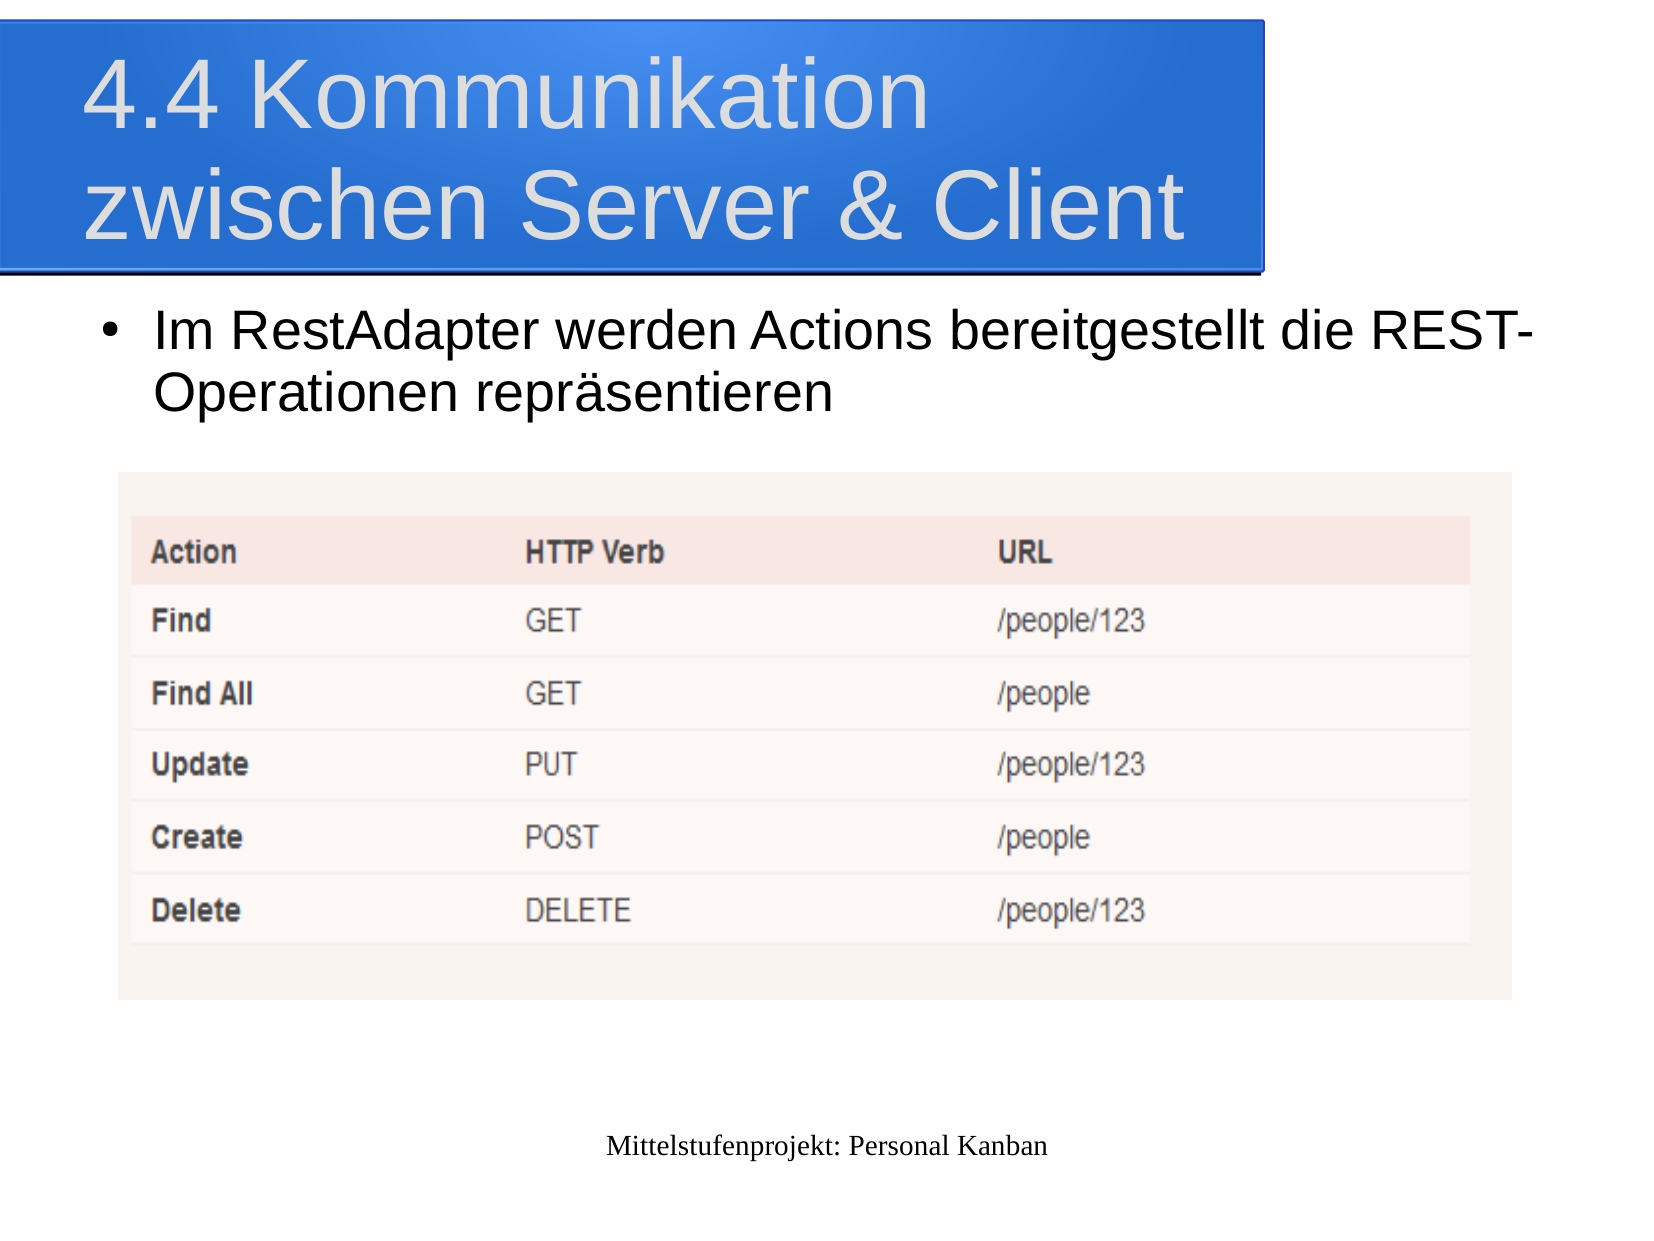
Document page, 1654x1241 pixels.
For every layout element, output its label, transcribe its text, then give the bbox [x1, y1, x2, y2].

title 4.4 Kommunikation zwischen Server & Client [82, 38, 1235, 261]
list Im RestAdapter werden Actions bereitgestellt die REST-Operationen repräsentieren [82, 299, 1571, 1019]
picture [118, 472, 1512, 1000]
